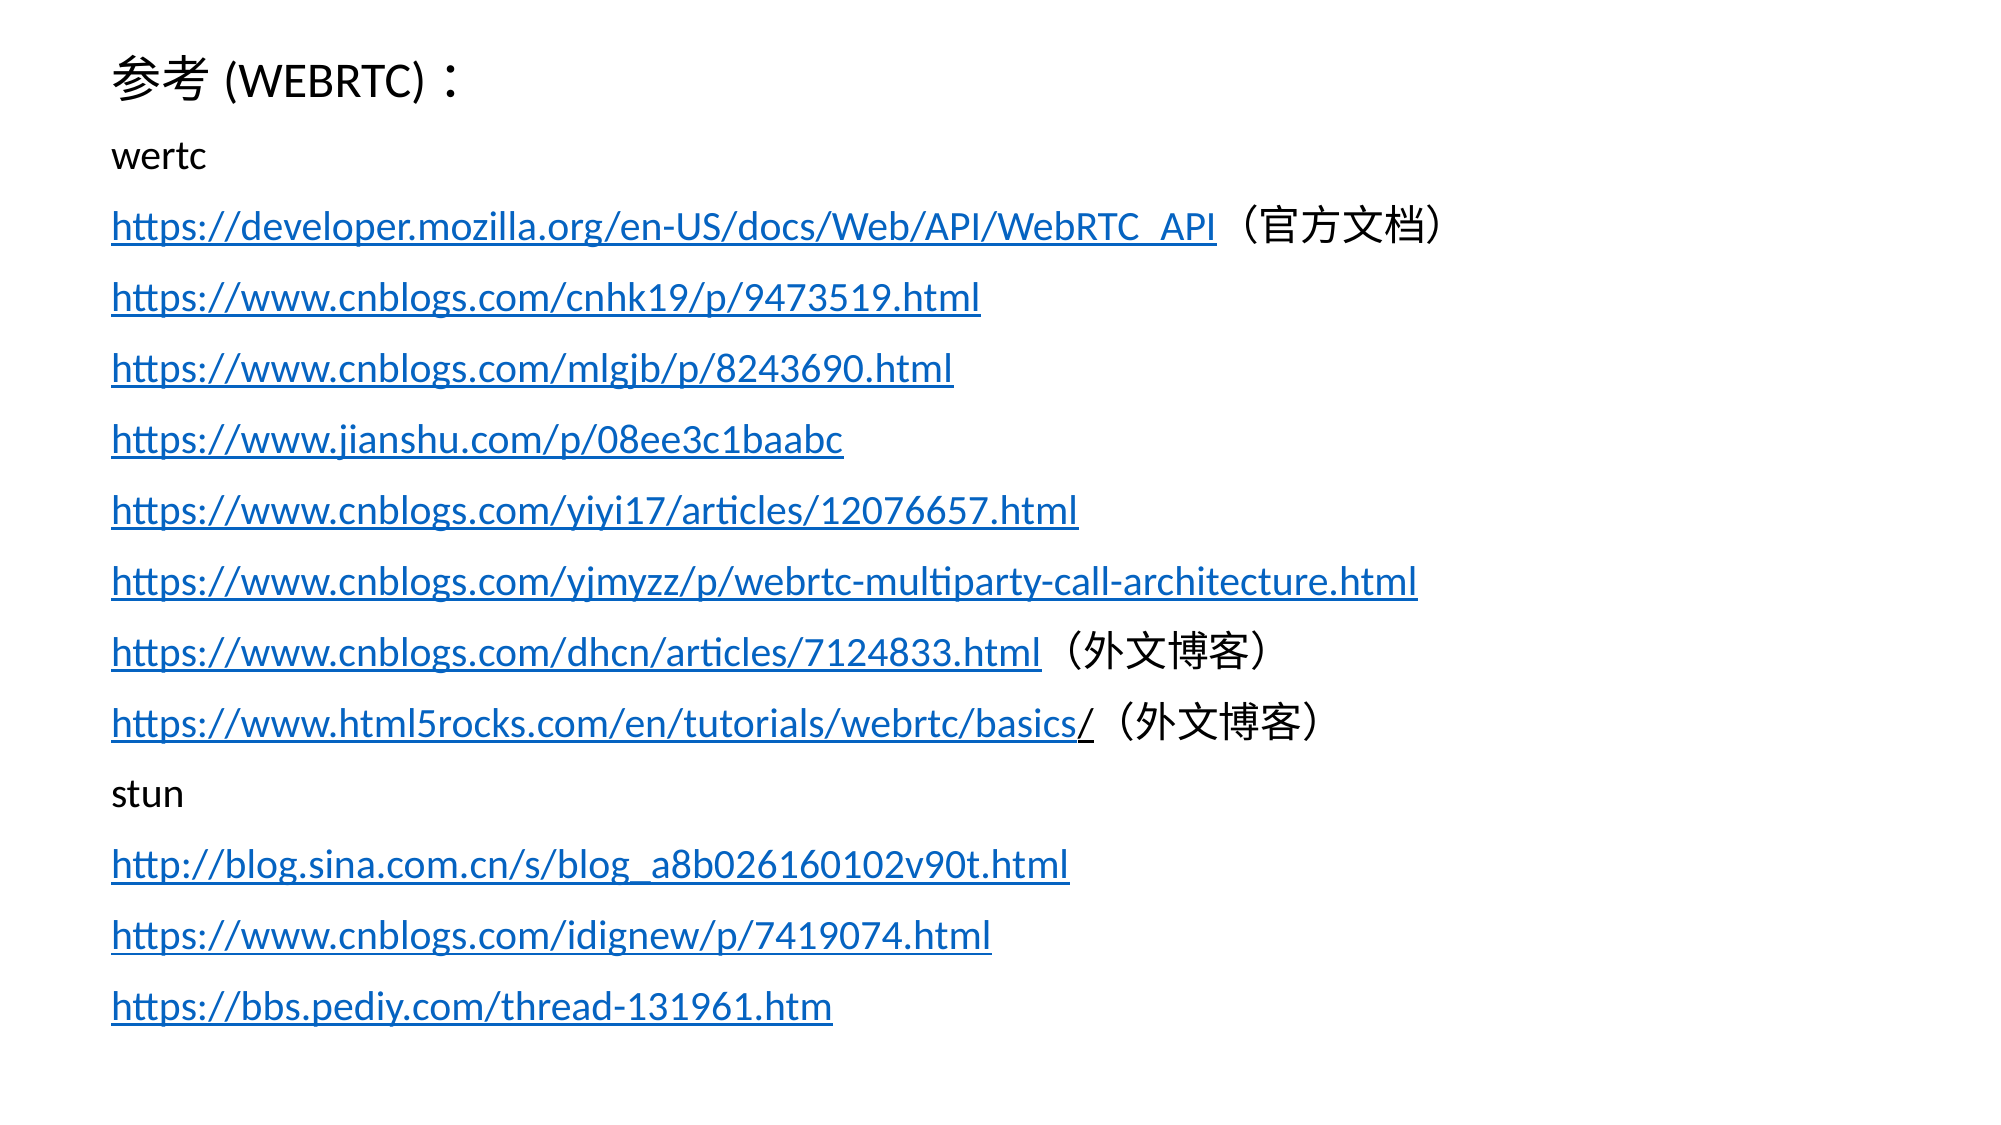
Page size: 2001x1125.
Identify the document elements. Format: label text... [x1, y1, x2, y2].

subtitle 参考(WEBRTC)： wertc https://developer.mozilla.org/en-US/docs/Web/API/WebRTC_API（官方文档） https://www.cnblogs.com/cnhk19/p/9473519.html https://www.cnblogs.com/mlgjb/p/8243690.html https://www.jianshu.com/p/08ee3c1baabc https://www.cnblogs.com/yiyi17/articles/12076657.html https://www.cnblogs.com/yjmyzz/p/webrtc-multiparty-call-architecture.html https://www.cnblogs.com/dhcn/articles/7124833.html（外文博客） https://www.html5rocks.com/en/tutorials/webrtc/basics/（外文博客） stun http://blog.sina.com.cn/s/blog_a8b026160102v90t.html https://www.cnblogs.com/idignew/p/7419074.html https://bbs.pediy.com/thread-131961.htm [96, 39, 1956, 1102]
